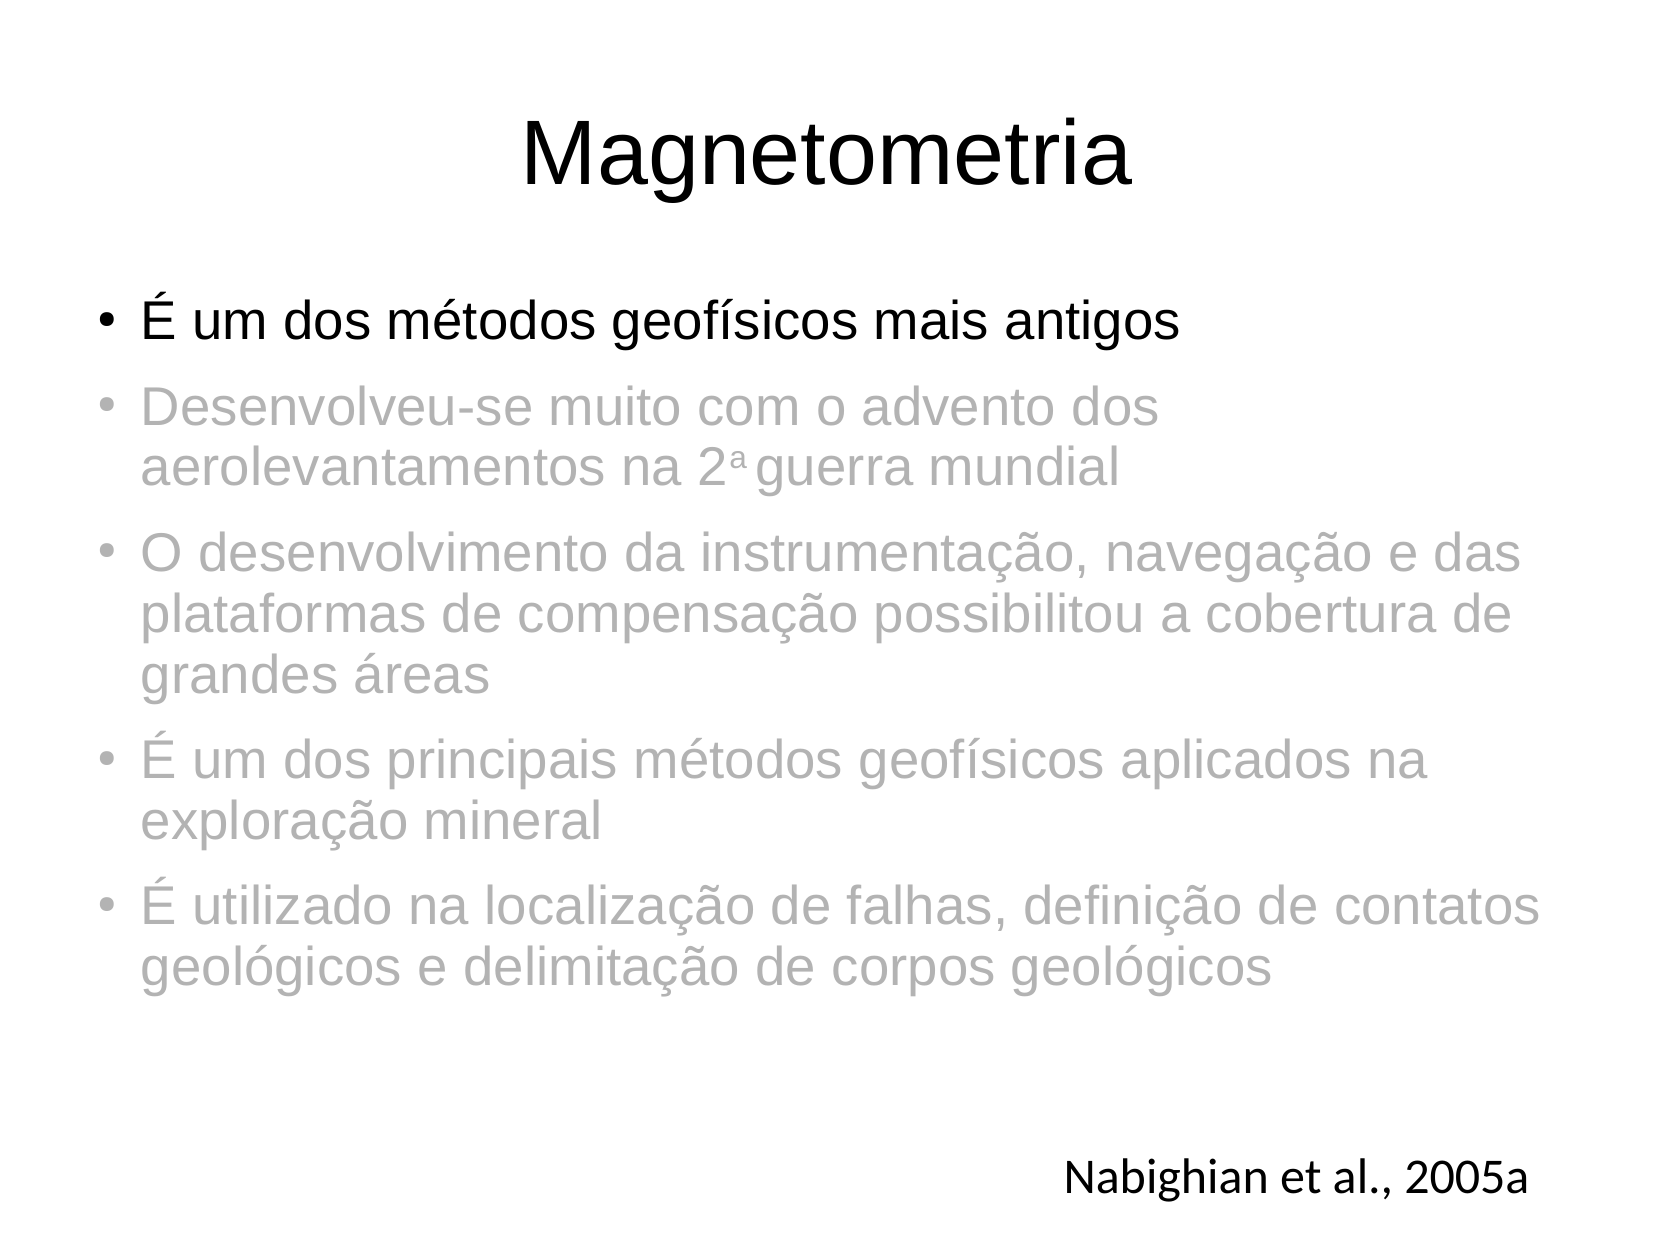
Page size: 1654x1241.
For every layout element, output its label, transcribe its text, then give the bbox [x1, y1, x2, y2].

title Magnetometria [82, 49, 1571, 257]
text_box Nabighian et al., 2005a [960, 1149, 1633, 1223]
list É um dos métodos geofísicos mais antigos Desenvolveu-se muito com o advento dos aerolevantamentos na 2a guerra mundial O desenvolvimento da instrumentação, navegação e das plataformas de compensação possibilitou a cobertura de grandes áreas É um dos principais métodos geofísicos aplicados na exploração mineral É utilizado na localização de falhas, definição de contatos geológicos e delimitação de corpos geológicos [82, 290, 1571, 360]
text_box [66, 360, 1571, 1036]
